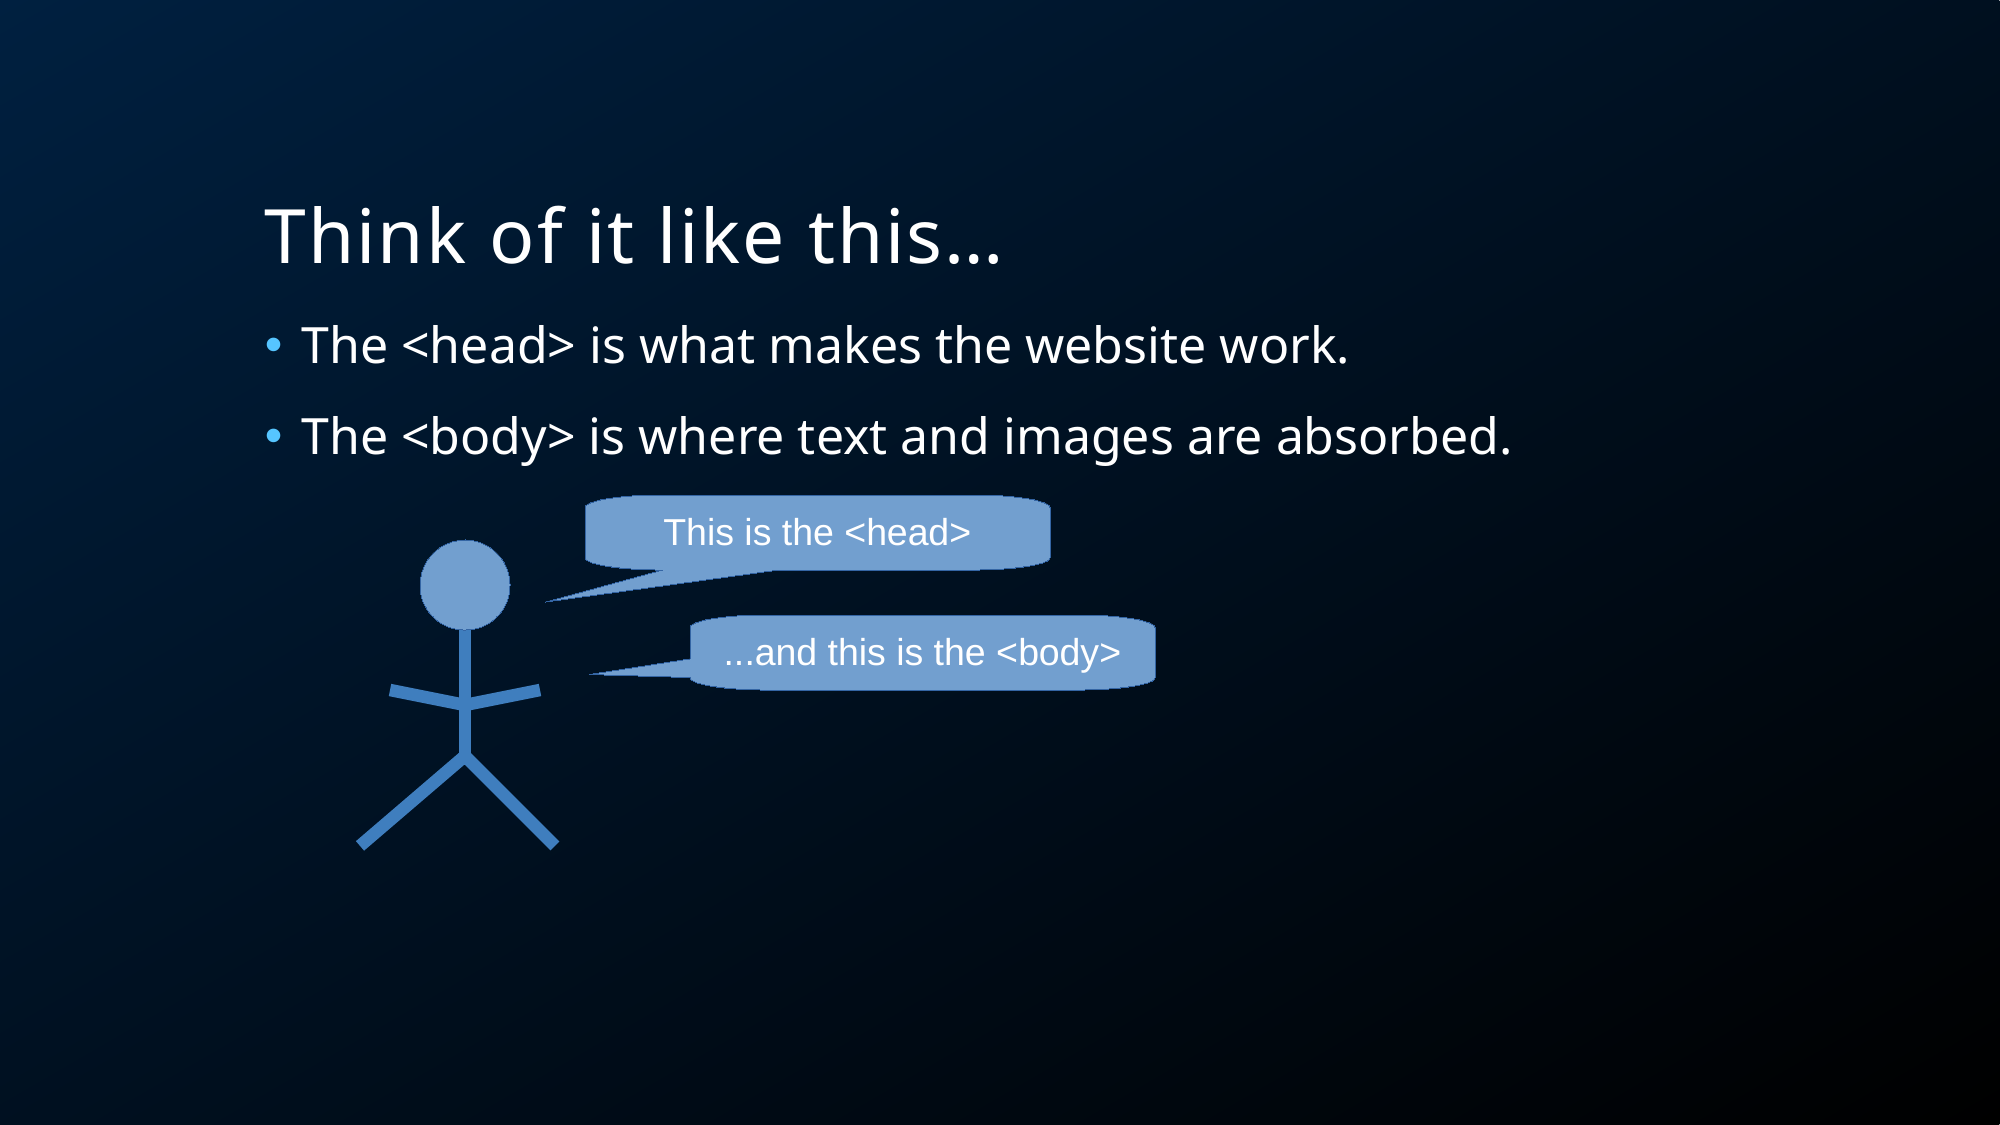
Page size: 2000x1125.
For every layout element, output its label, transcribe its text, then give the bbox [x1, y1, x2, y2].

title Think of it like this… [249, 62, 1750, 288]
list The <head> is what makes the website work. The <body> is where text and images are absorbed. [249, 312, 1749, 988]
text_box ...and this is the <body> [589, 615, 1156, 691]
text_box This is the <head> [545, 495, 1051, 603]
text_box [420, 539, 511, 631]
